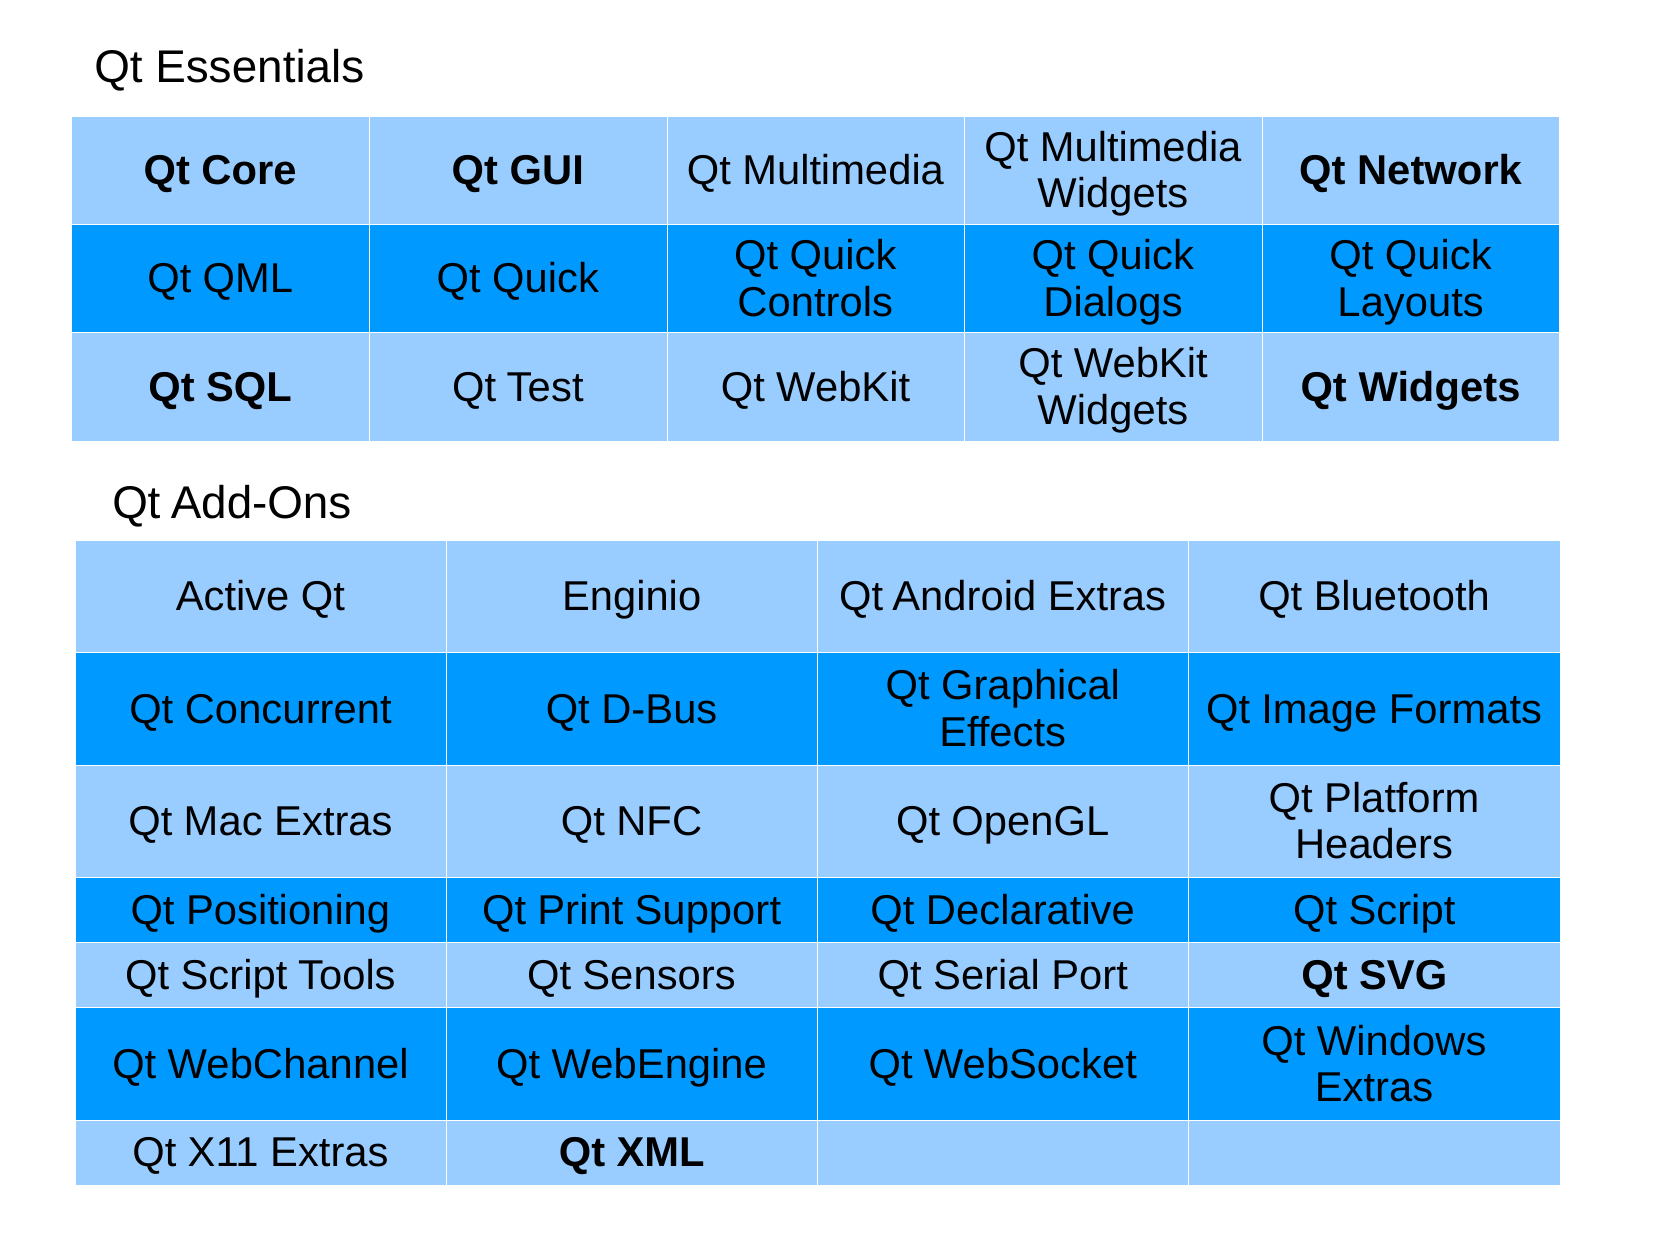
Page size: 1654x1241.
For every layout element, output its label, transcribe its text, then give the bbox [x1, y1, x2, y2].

table_cell Qt Windows Extras [1189, 1008, 1560, 1120]
table_header Enginio [447, 541, 817, 652]
table_cell Qt Graphical Effects [818, 653, 1188, 765]
table_cell Qt Quick Controls [668, 225, 964, 332]
table_cell Qt Script [1189, 878, 1560, 942]
text_box Qt Add-Ons [97, 469, 367, 536]
table_cell Qt Sensors [447, 943, 817, 1007]
table_header Qt GUI [370, 117, 667, 224]
table_cell Qt QML [72, 225, 369, 332]
table_cell Qt SQL [72, 333, 369, 441]
table_cell Qt Positioning [76, 878, 446, 942]
table_cell Qt Print Support [447, 878, 817, 942]
table_cell Qt Platform Headers [1189, 766, 1560, 877]
table_cell Qt Concurrent [76, 653, 446, 765]
table_cell Qt Image Formats [1189, 653, 1560, 765]
table_cell Qt SVG [1189, 943, 1560, 1007]
table_header Qt Multimedia Widgets [965, 117, 1262, 224]
table_cell Qt Serial Port [818, 943, 1188, 1007]
table_cell [818, 1121, 1188, 1185]
table_header Qt Android Extras [818, 541, 1188, 652]
table_header Qt Bluetooth [1189, 541, 1560, 652]
table_cell Qt X11 Extras [76, 1121, 446, 1185]
table_cell Qt Quick Layouts [1263, 225, 1559, 332]
table_header Qt Network [1263, 117, 1559, 224]
table_cell Qt WebKit Widgets [965, 333, 1262, 441]
table_cell Qt Script Tools [76, 943, 446, 1007]
table_cell Qt Widgets [1263, 333, 1559, 441]
table_cell Qt Declarative [818, 878, 1188, 942]
table_cell Qt XML [447, 1121, 817, 1185]
table_cell [1189, 1121, 1560, 1185]
table_cell Qt WebSocket [818, 1008, 1188, 1120]
table_cell Qt Test [370, 333, 667, 441]
table_header Qt Core [72, 117, 369, 224]
table_cell Qt WebChannel [76, 1008, 446, 1120]
table_cell Qt Mac Extras [76, 766, 446, 877]
table_header Qt Multimedia [668, 117, 964, 224]
table_cell Qt D-Bus [447, 653, 817, 765]
table_cell Qt Quick Dialogs [965, 225, 1262, 332]
table_cell Qt Quick [370, 225, 667, 332]
table_cell Qt WebKit [668, 333, 964, 441]
table_cell Qt WebEngine [447, 1008, 817, 1120]
table_cell Qt OpenGL [818, 766, 1188, 877]
text_box Qt Essentials [79, 33, 380, 100]
table_header Active Qt [76, 541, 446, 652]
table_cell Qt NFC [447, 766, 817, 877]
